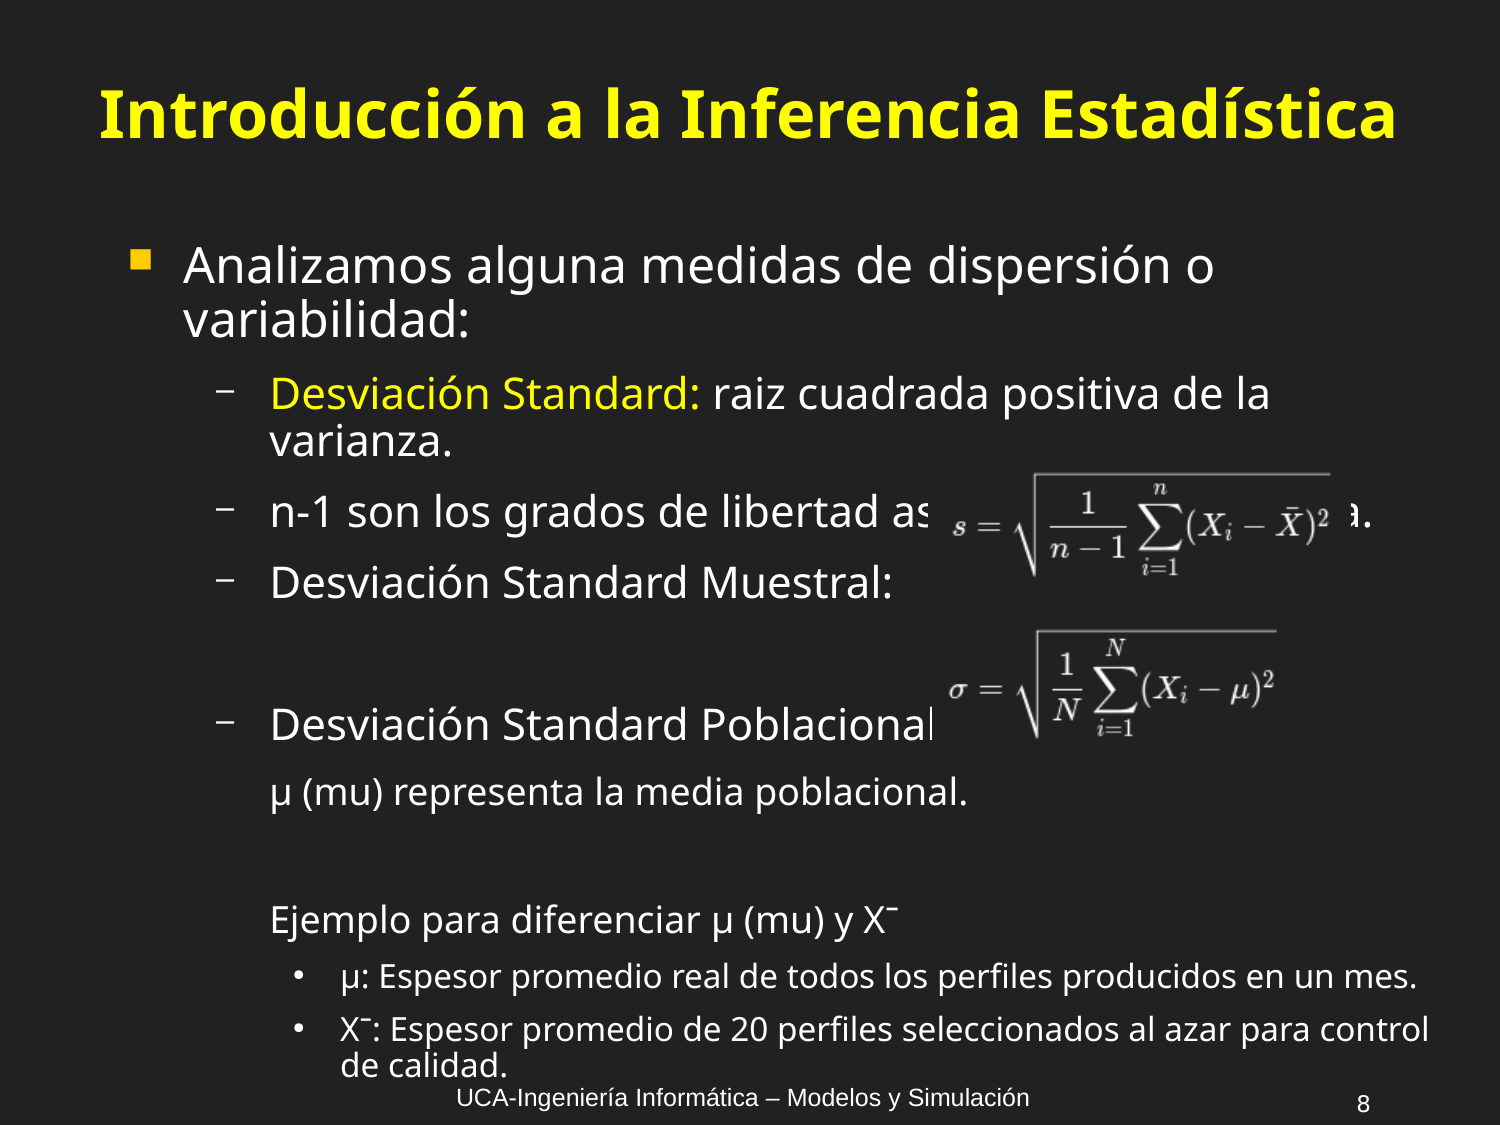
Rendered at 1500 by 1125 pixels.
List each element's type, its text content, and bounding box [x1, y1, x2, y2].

list Analizamos alguna medidas de dispersión o variabilidad: Desviación Standard: raiz cuadrada positiva de la varianza. n-1 son los grados de libertad asociados a la varianza. Desviación Standard Muestral: Desviación Standard Poblacional: μ (mu) representa la media poblacional. Ejemplo para diferenciar μ (mu) y Xˉ μ: Espesor promedio real de todos los perfiles producidos en un mes. Xˉ: Espesor promedio de 20 perfiles seleccionados al azar para control de calidad. [112, 232, 1463, 1051]
title Introducción a la Inferencia Estadística [75, 37, 1426, 188]
picture [928, 449, 1351, 763]
